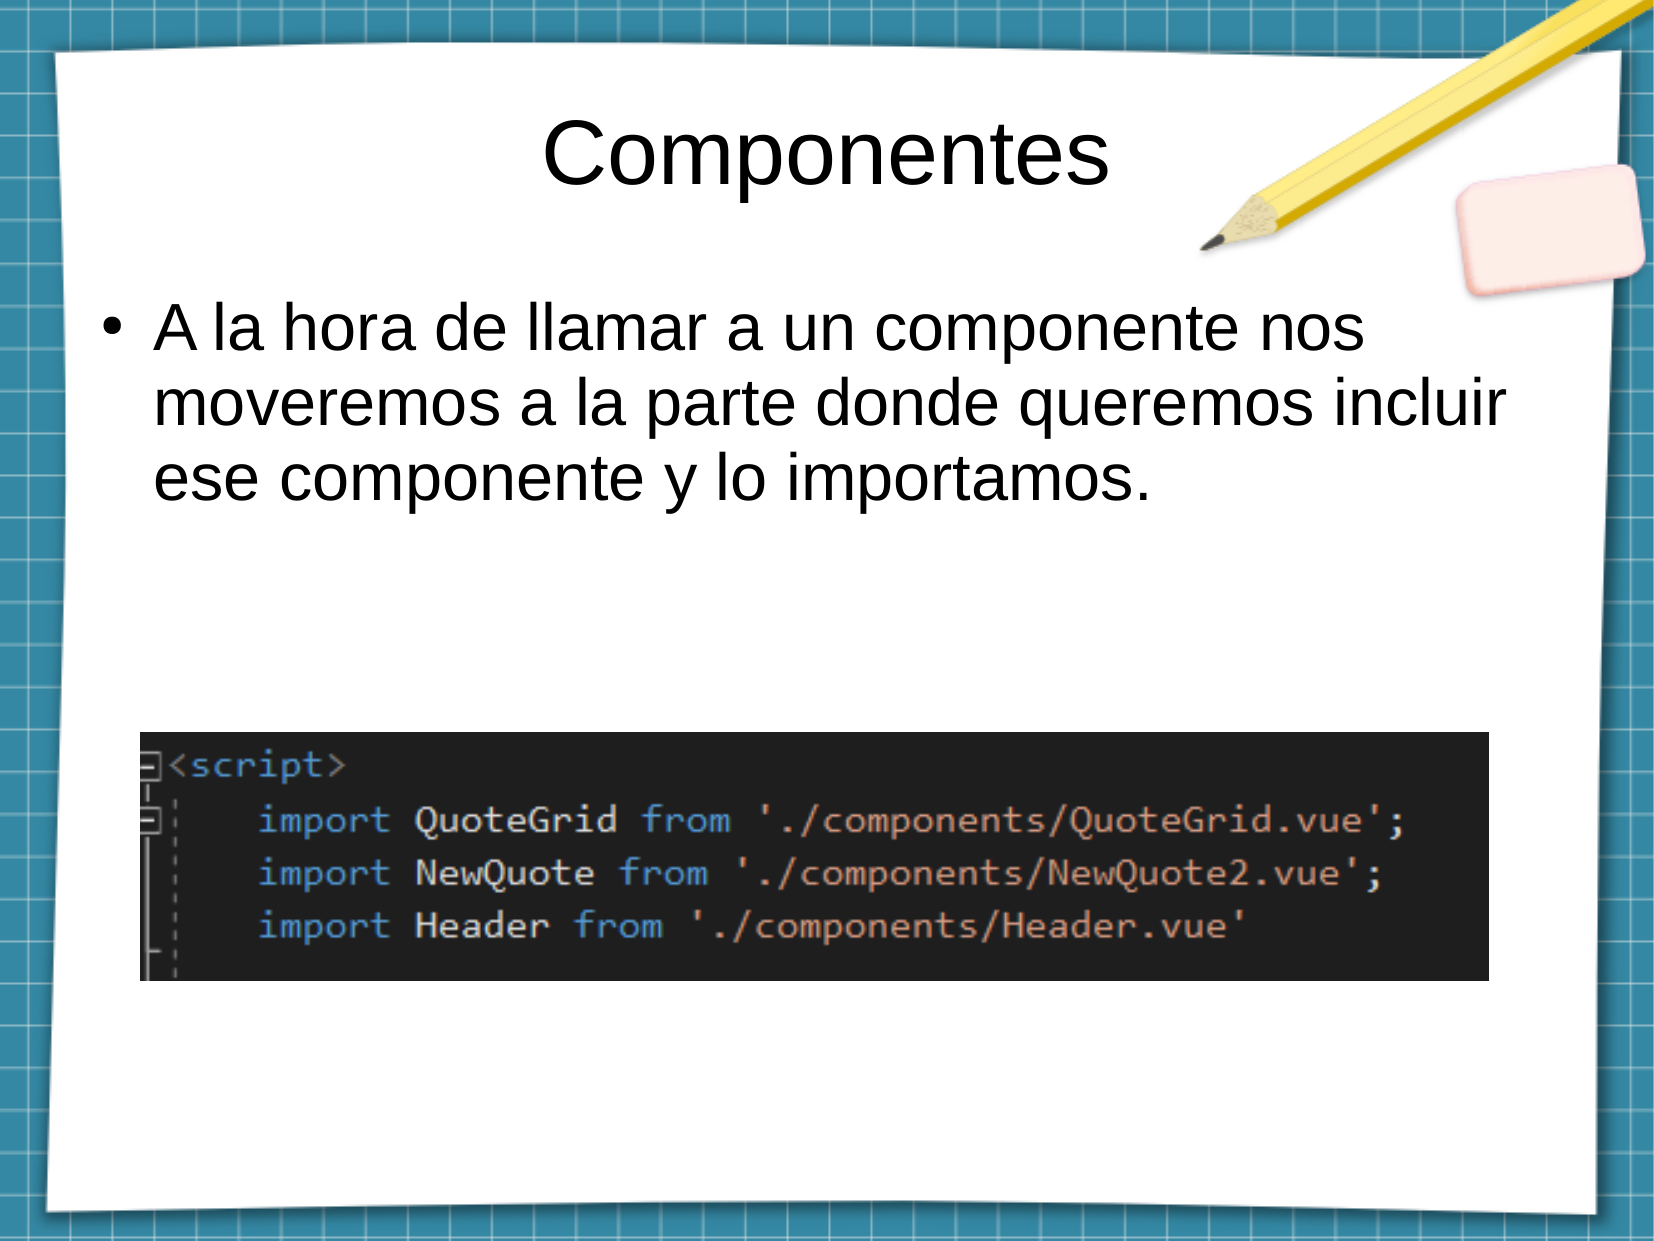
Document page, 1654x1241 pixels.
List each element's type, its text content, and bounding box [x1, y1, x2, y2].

picture [0, 0, 1654, 1241]
title Componentes [82, 49, 1571, 257]
list A la hora de llamar a un componente nos moveremos a la parte donde queremos incluir ese componente y lo importamos. [82, 290, 1571, 634]
